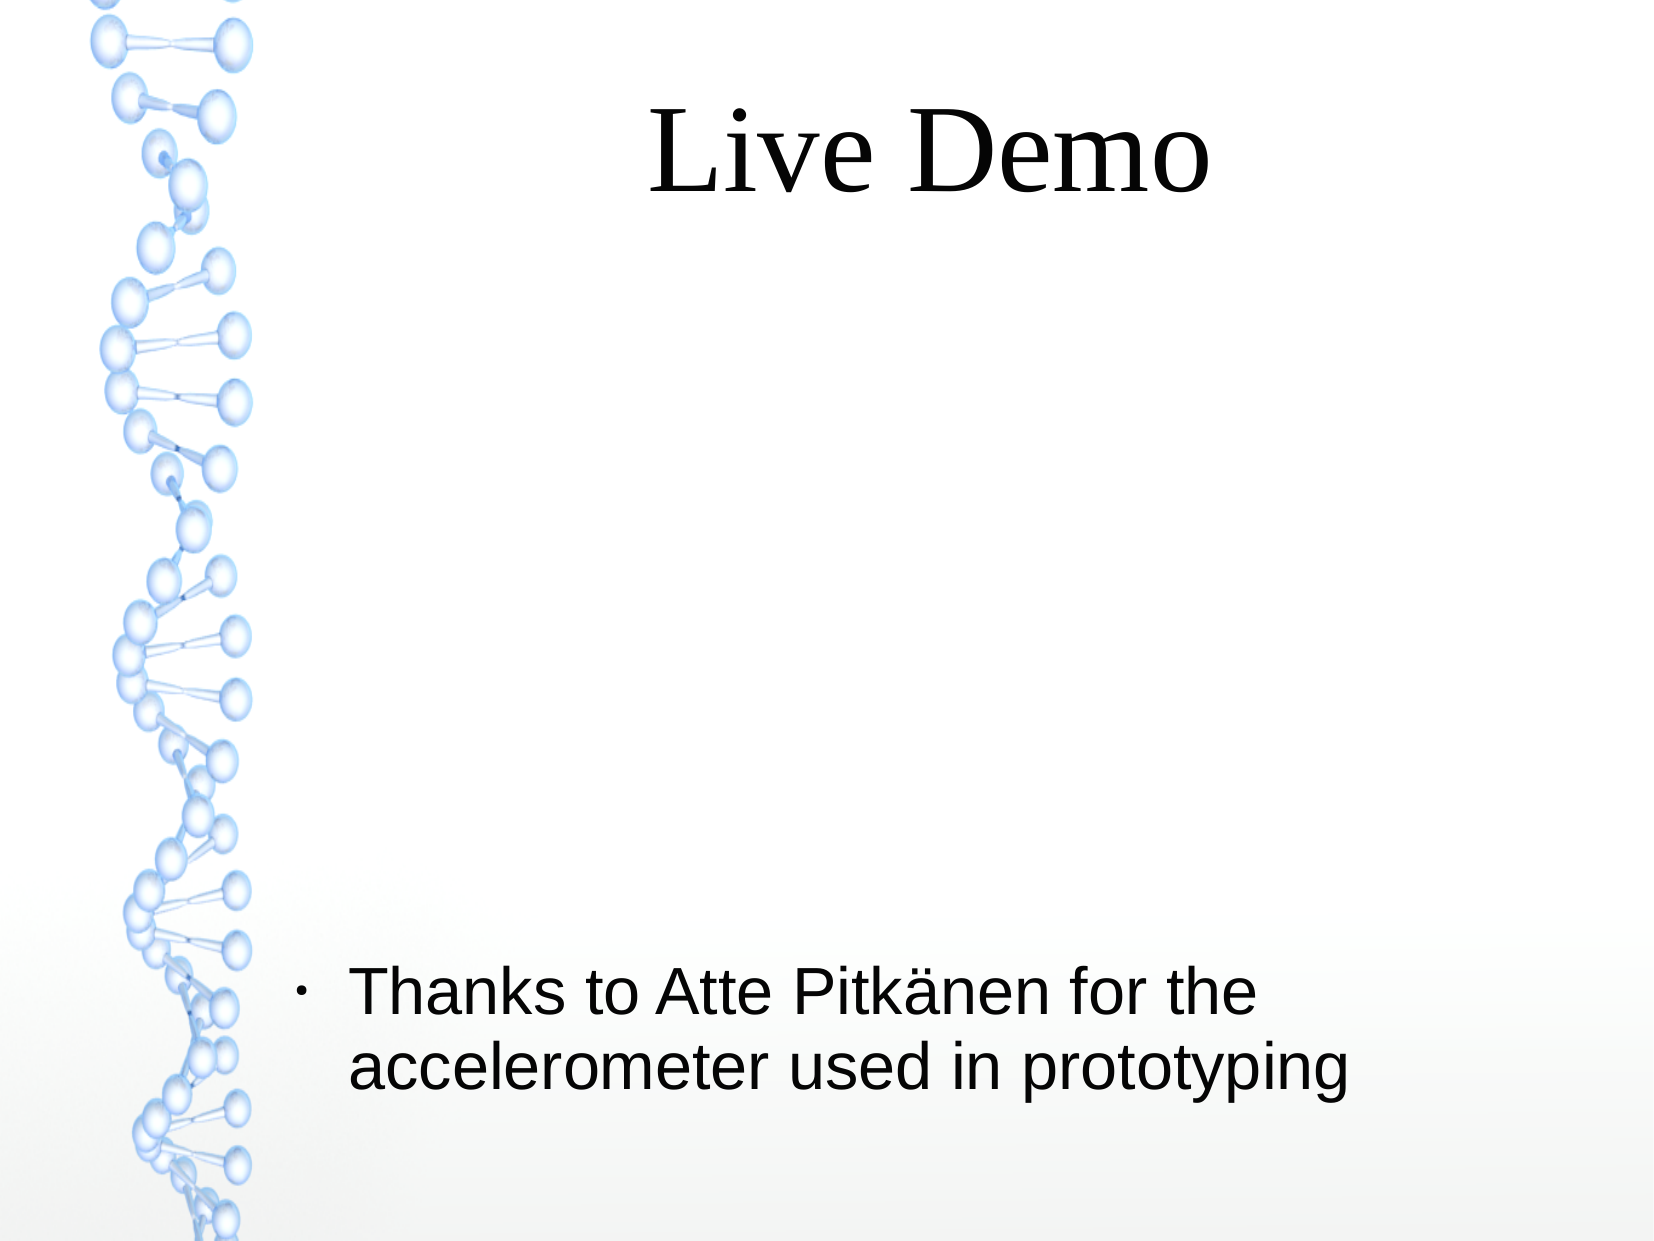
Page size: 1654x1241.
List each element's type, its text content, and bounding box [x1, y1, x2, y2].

title Live Demo [265, 47, 1595, 252]
picture [0, 0, 1654, 1241]
list Thanks to Atte Pitkänen for the accelerometer used in prototyping [277, 954, 1607, 1182]
